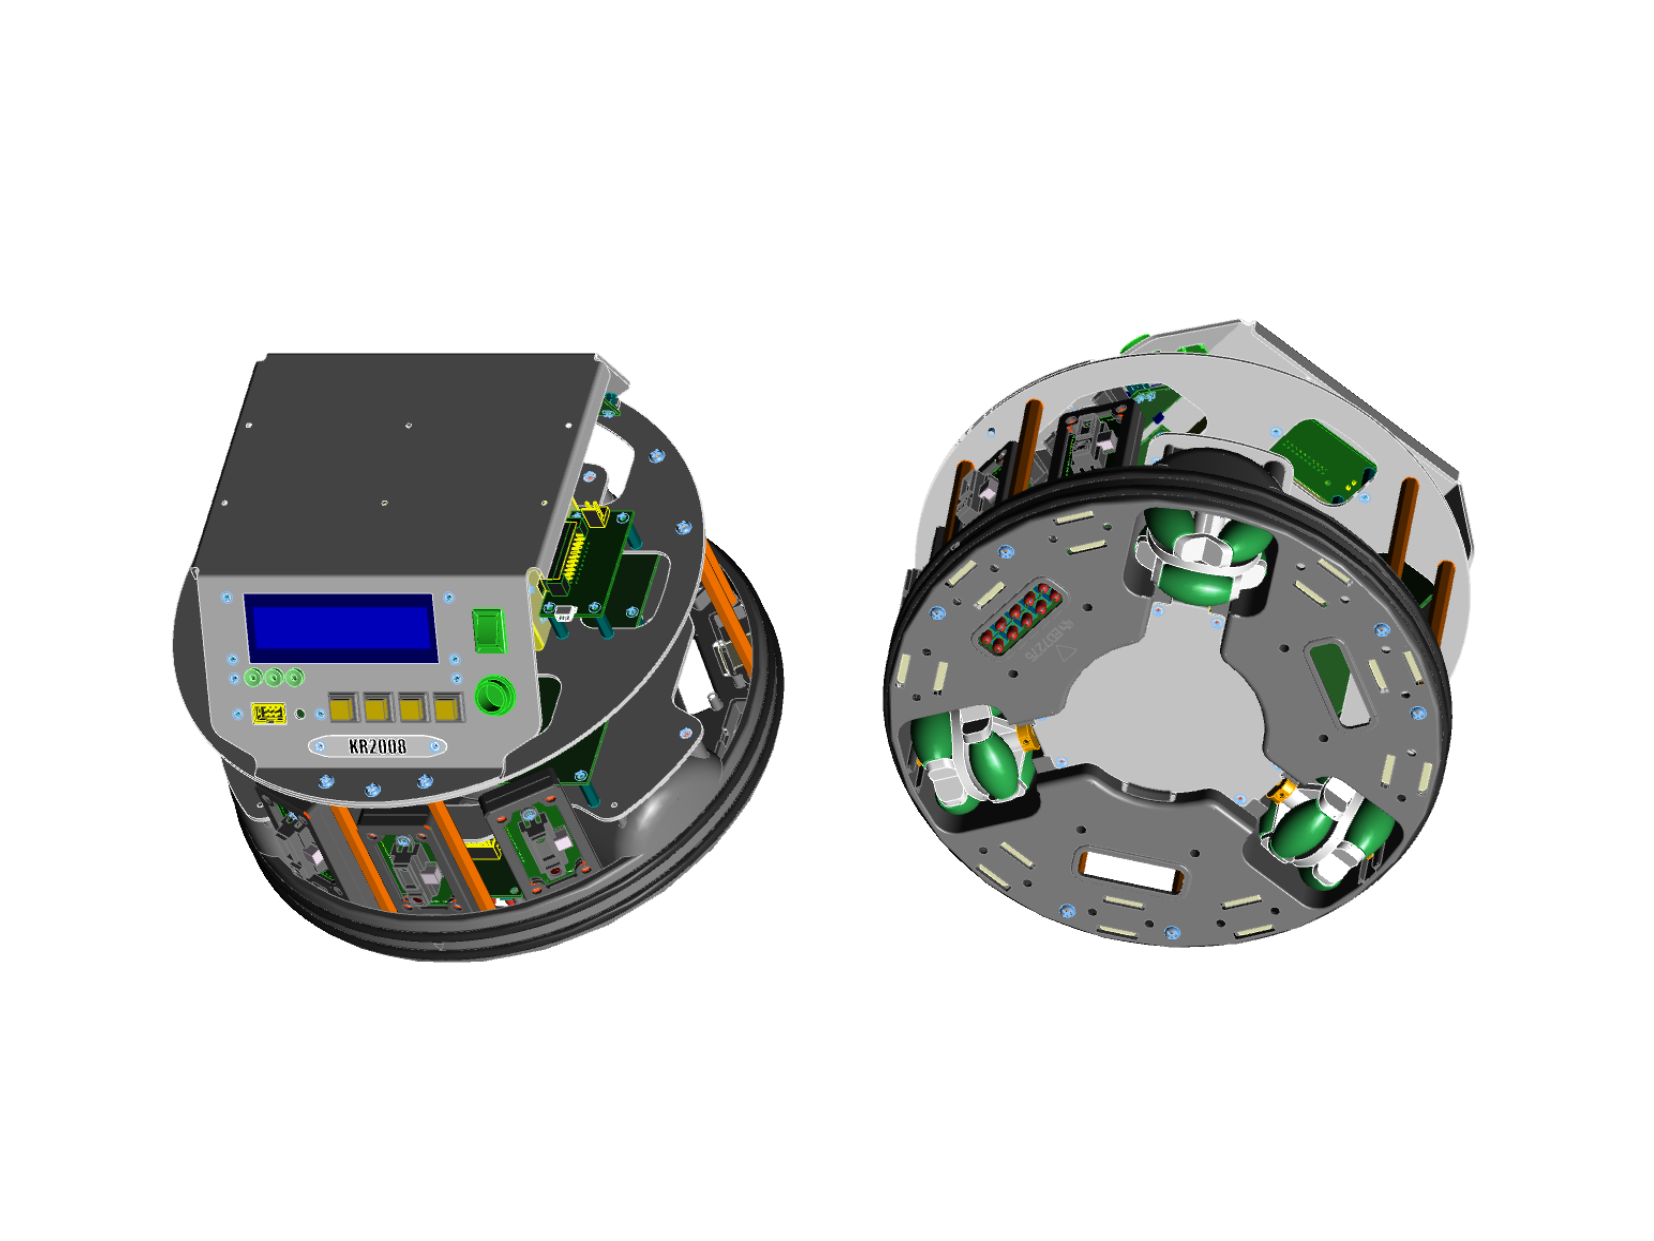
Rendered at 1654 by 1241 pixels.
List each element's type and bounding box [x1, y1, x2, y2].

picture [23, 318, 1595, 969]
